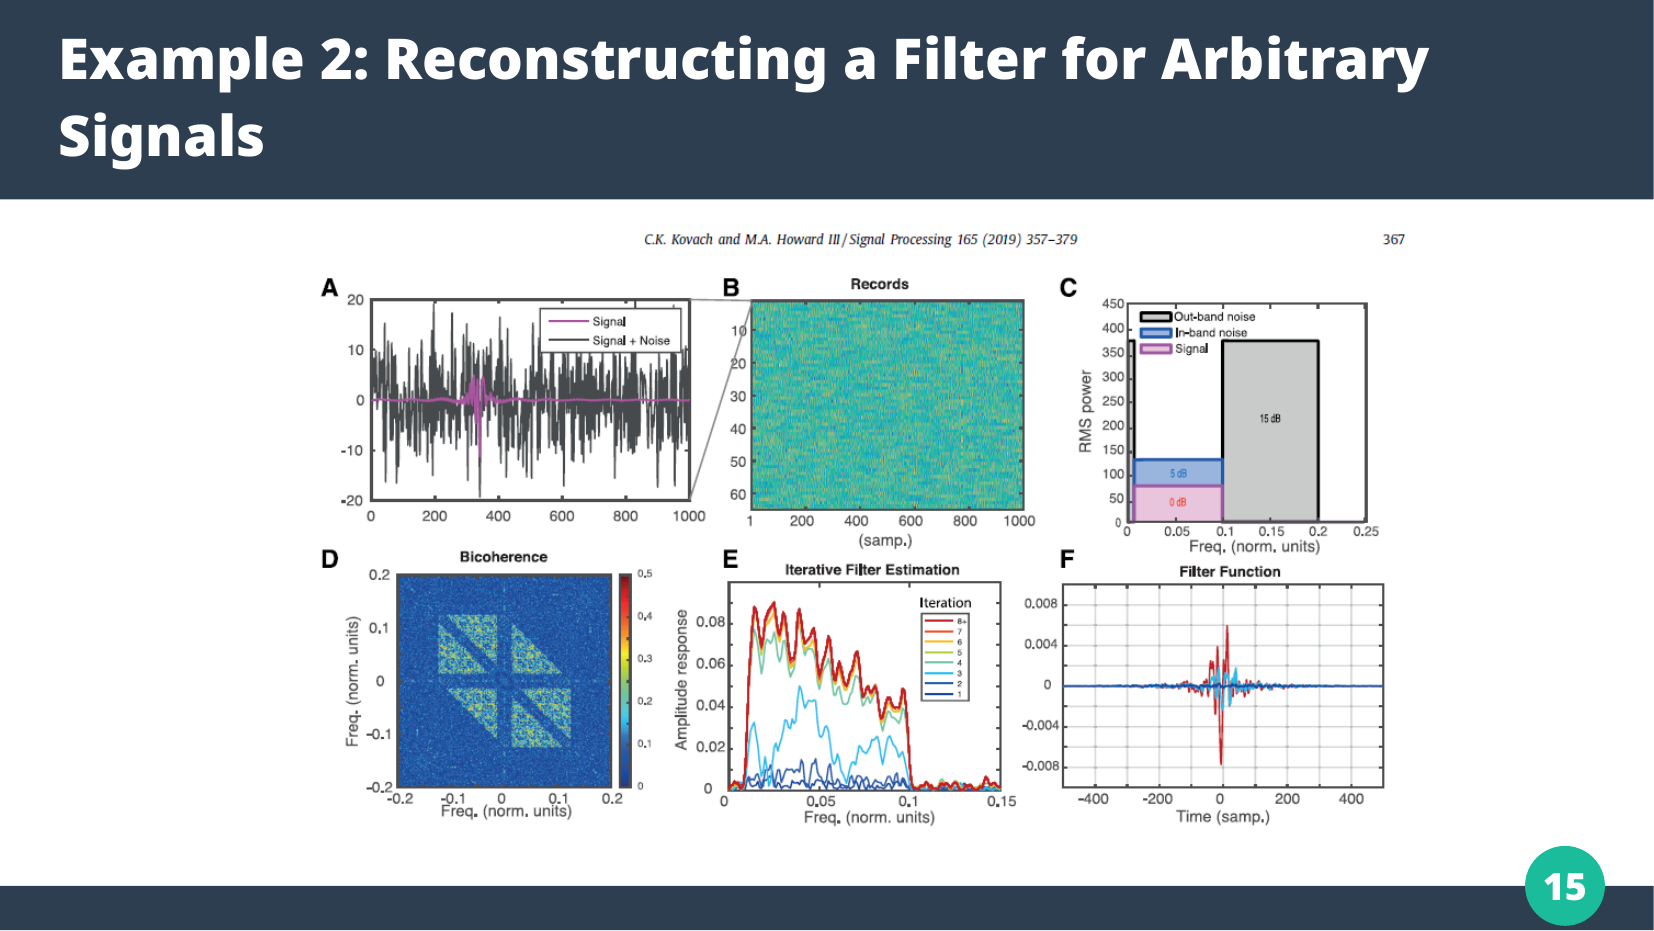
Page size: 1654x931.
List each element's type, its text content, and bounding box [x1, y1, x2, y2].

picture [292, 207, 1414, 828]
title Example 2: Reconstructing a Filter for Arbitrary Signals [59, 37, 1595, 155]
